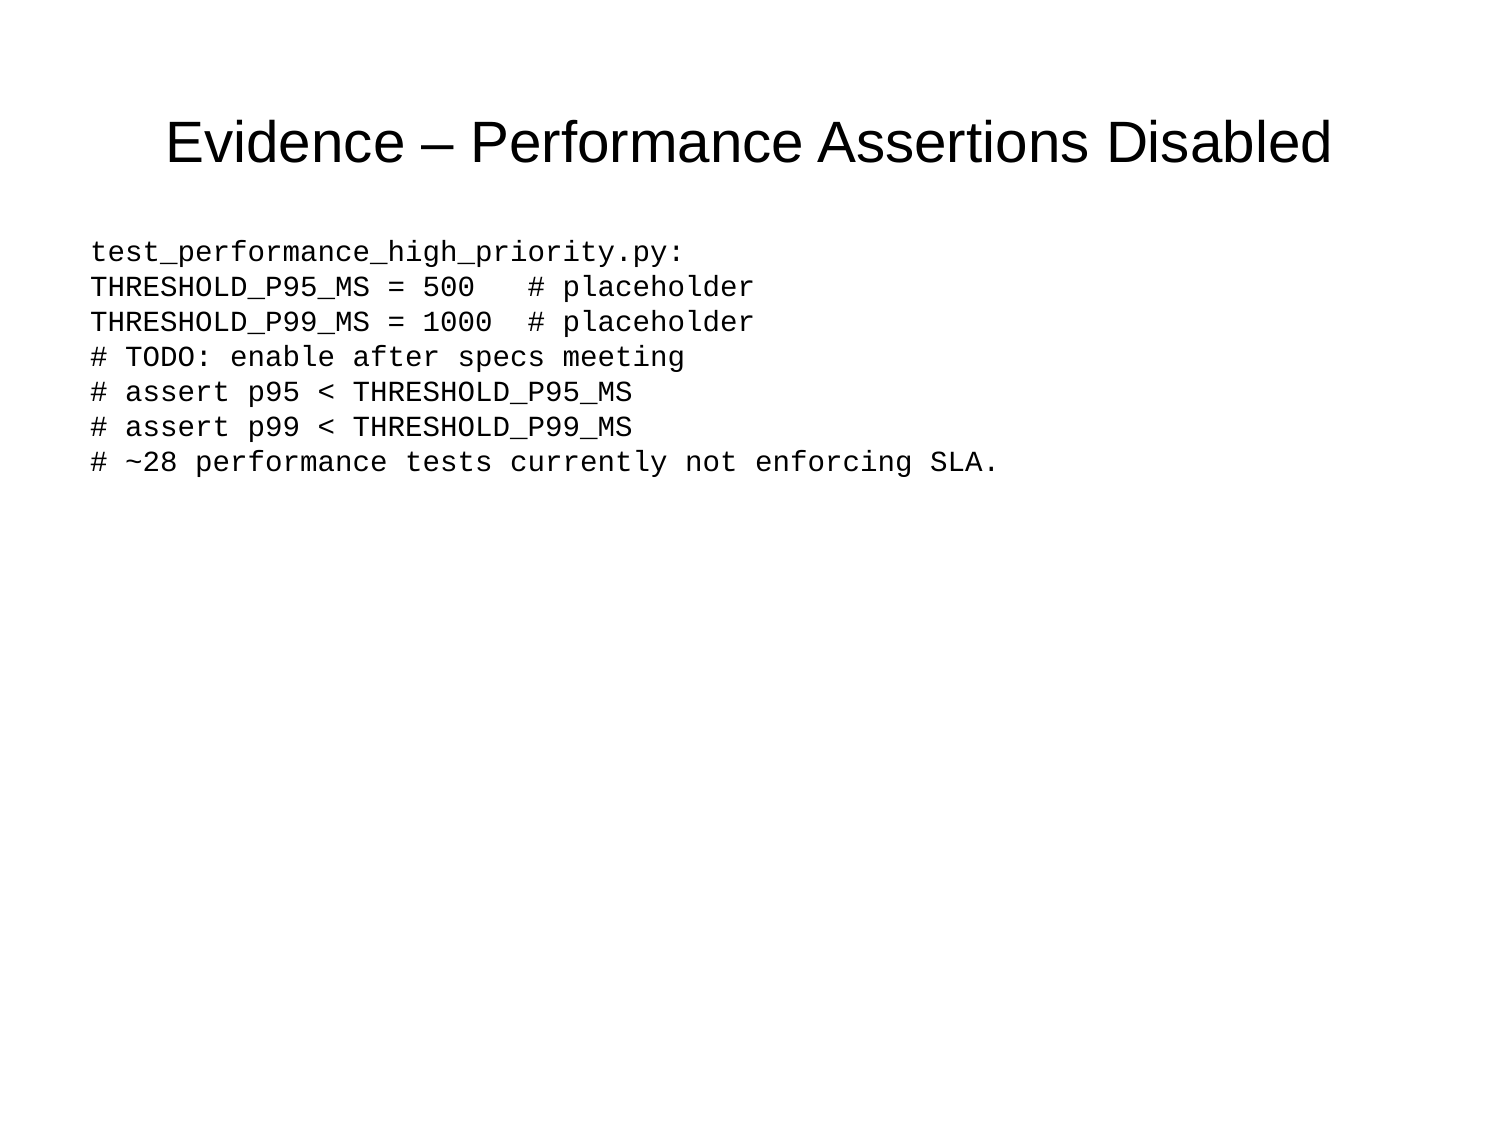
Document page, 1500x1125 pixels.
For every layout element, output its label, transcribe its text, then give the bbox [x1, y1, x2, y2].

title Evidence – Performance Assertions Disabled [75, 45, 1425, 224]
text_box test_performance_high_priority.py: THRESHOLD_P95_MS = 500 # placeholder THRESHOLD_P99_MS = 1000 # placeholder # TODO: enable after specs meeting # assert p95 < THRESHOLD_P95_MS # assert p99 < THRESHOLD_P99_MS # ~28 performance tests currently not enforcing SLA. [74, 224, 1440, 485]
